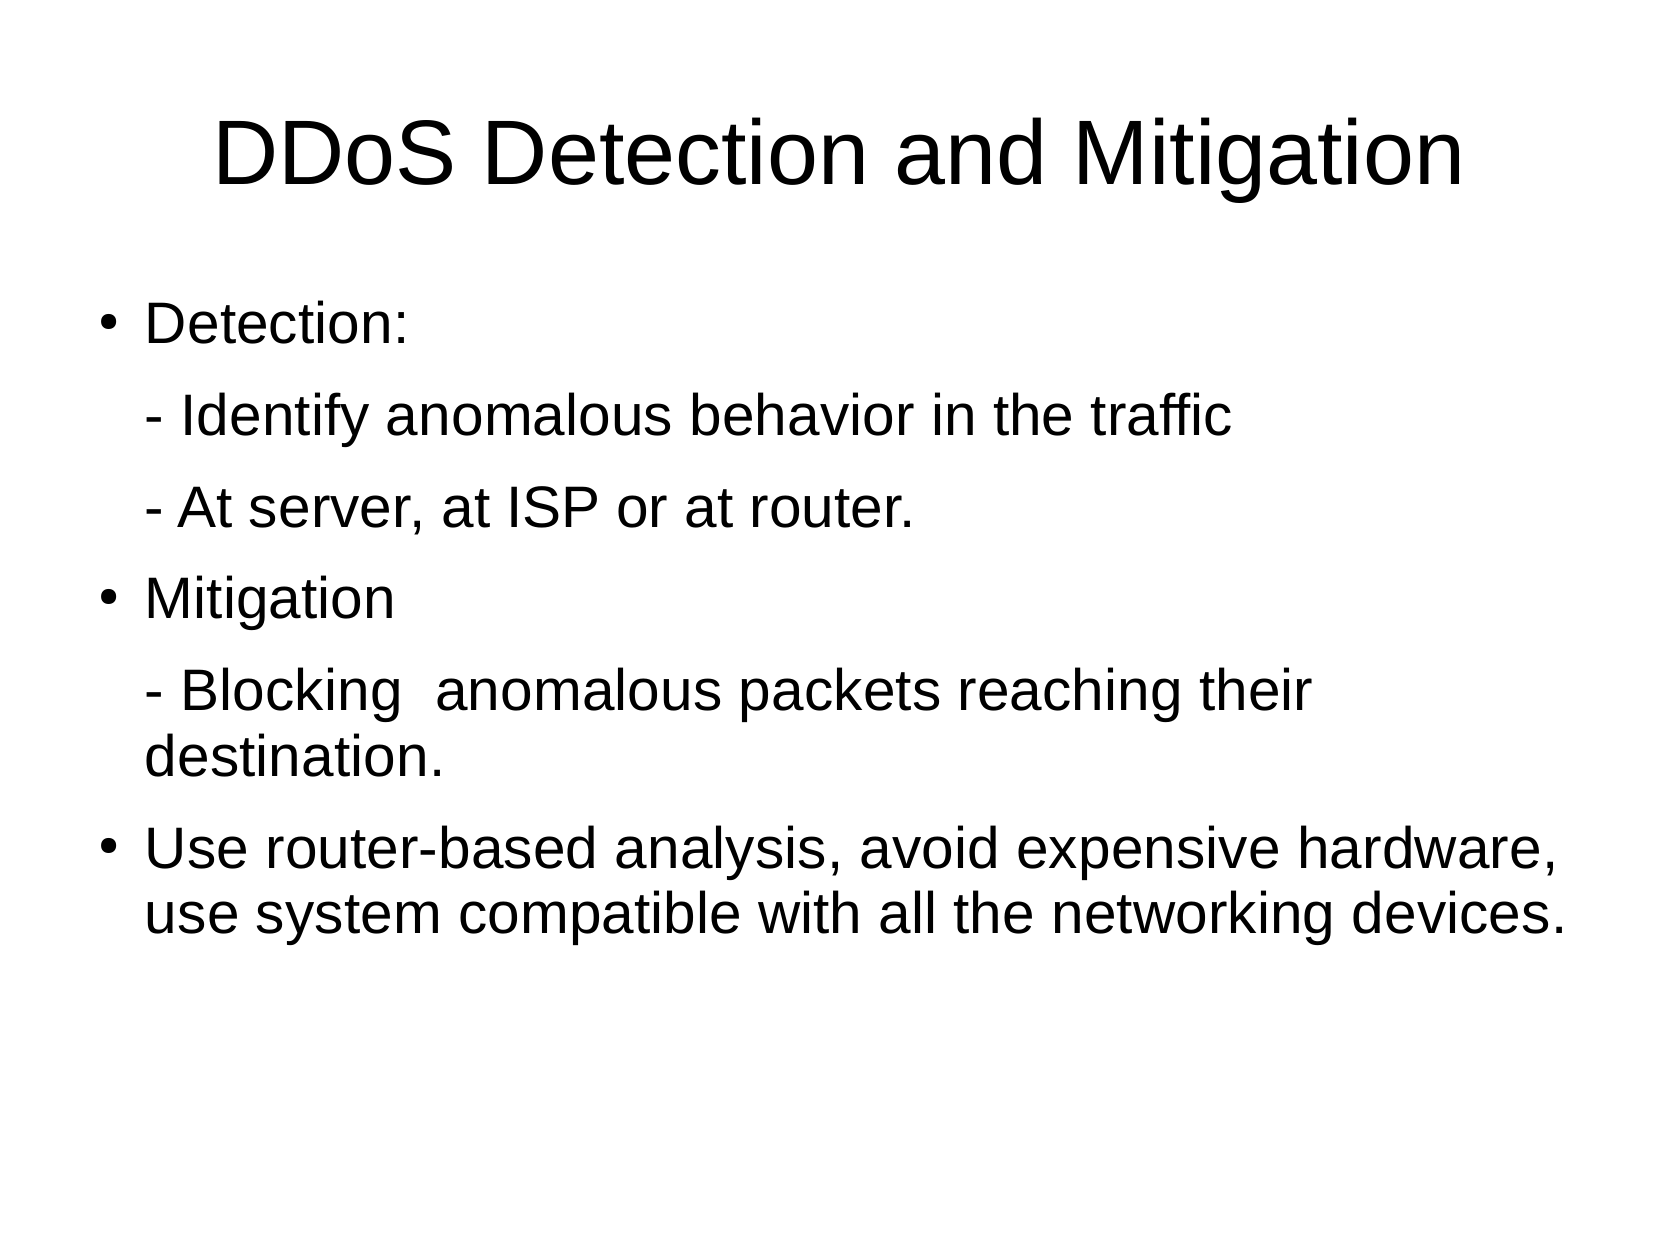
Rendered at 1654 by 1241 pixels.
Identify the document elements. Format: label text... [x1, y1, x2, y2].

title DDoS Detection and Mitigation [82, 49, 1571, 257]
list Detection: - Identify anomalous behavior in the traffic - At server, at ISP or at router. Mitigation - Blocking anomalous packets reaching their destination. Use router-based analysis, avoid expensive hardware, use system compatible with all the networking devices. [82, 290, 1571, 1010]
